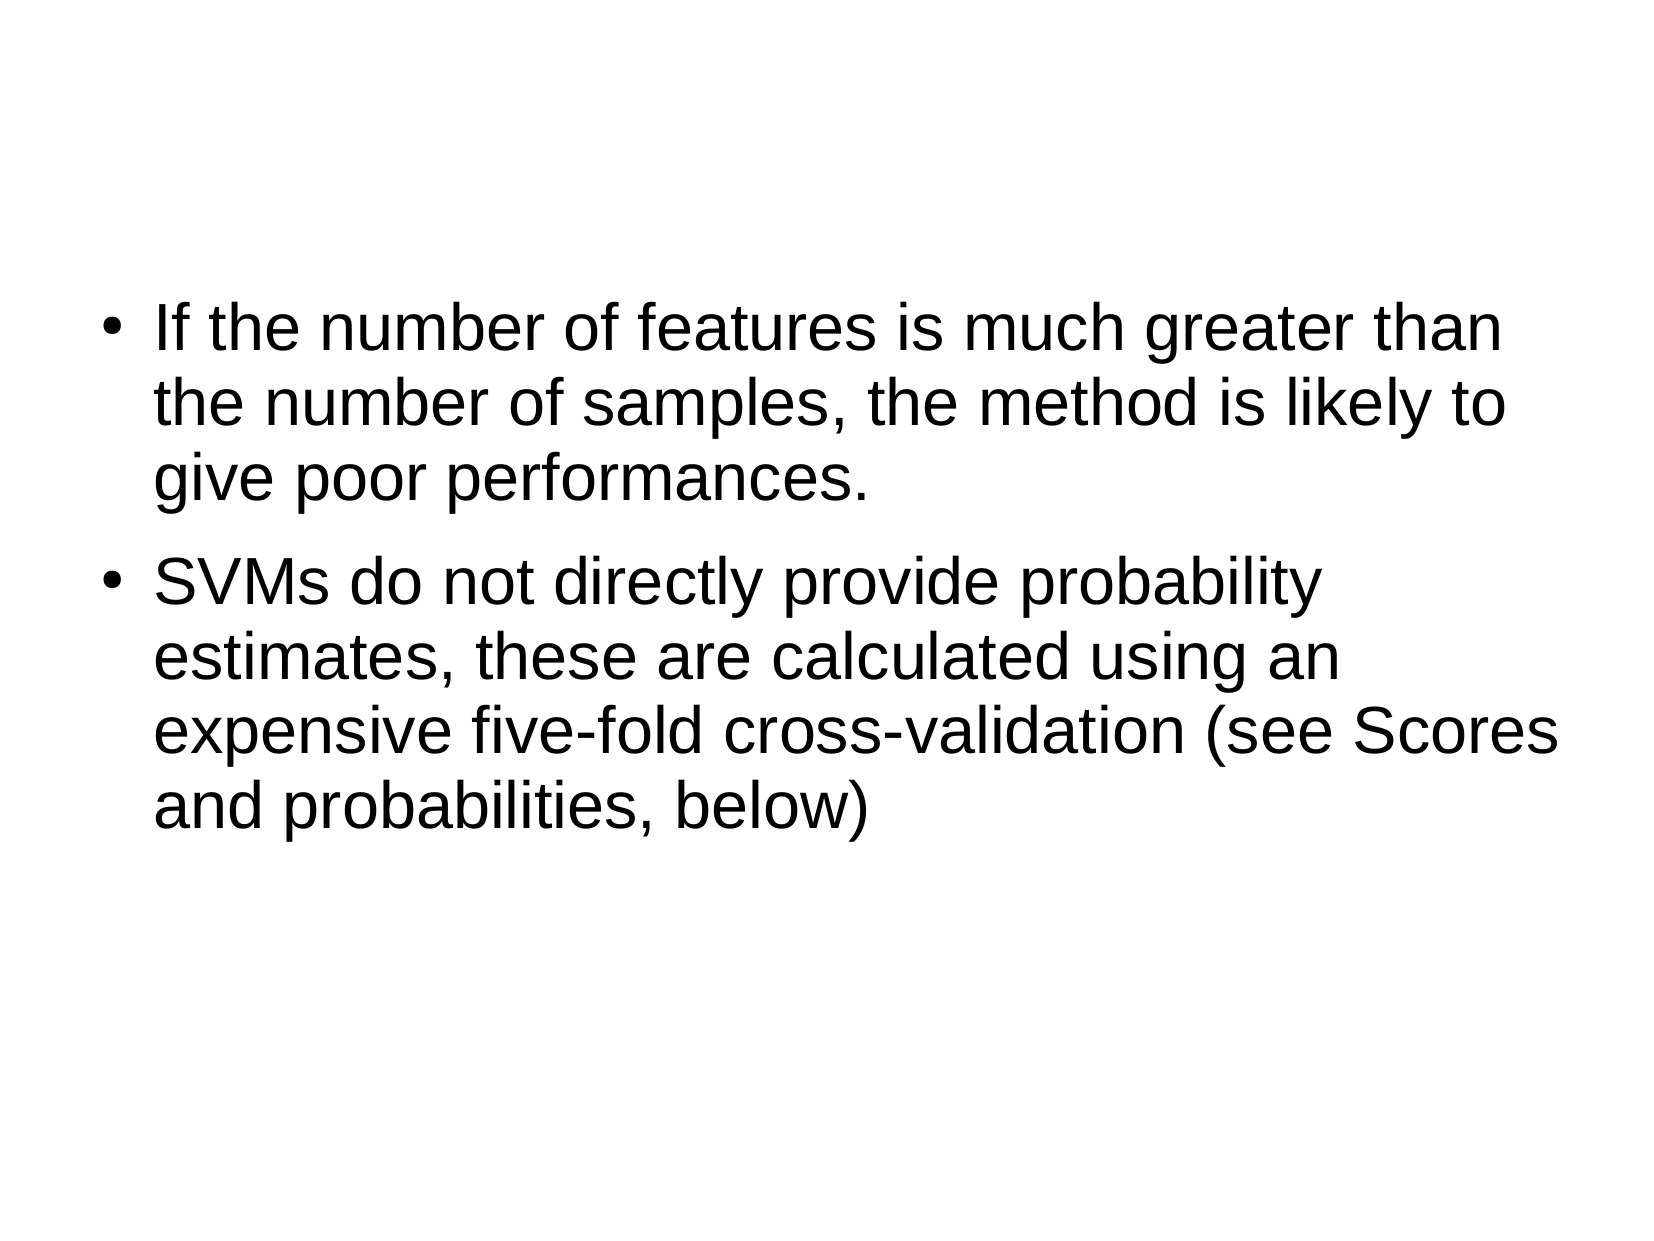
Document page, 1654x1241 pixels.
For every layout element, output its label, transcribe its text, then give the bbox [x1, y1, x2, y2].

list If the number of features is much greater than the number of samples, the method is likely to give poor performances. SVMs do not directly provide probability estimates, these are calculated using an expensive five-fold cross-validation (see Scores and probabilities, below) [82, 290, 1571, 1010]
